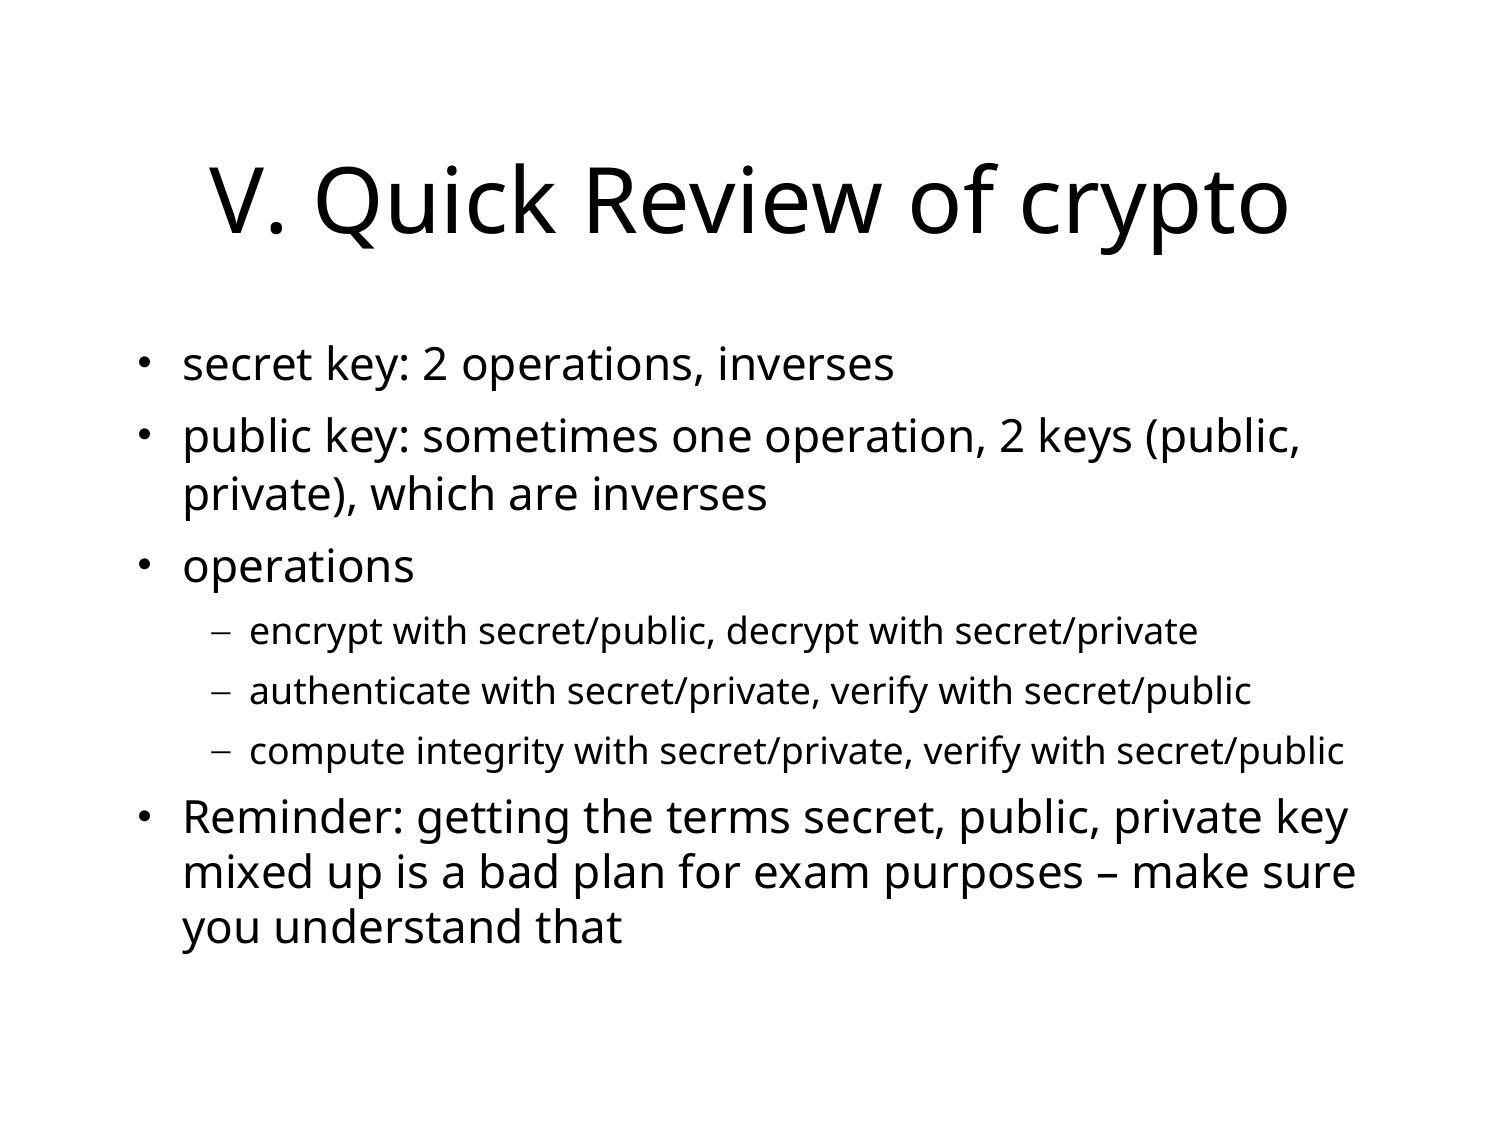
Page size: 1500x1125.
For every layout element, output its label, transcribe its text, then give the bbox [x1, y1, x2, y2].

list secret key: 2 operations, inverses public key: sometimes one operation, 2 keys (public, private), which are inverses operations encrypt with secret/public, decrypt with secret/private authenticate with secret/private, verify with secret/public compute integrity with secret/private, verify with secret/public Reminder: getting the terms secret, public, private key mixed up is a bad plan for exam purposes – make sure you understand that [121, 326, 1381, 1082]
title V. Quick Review of crypto [121, 75, 1381, 318]
